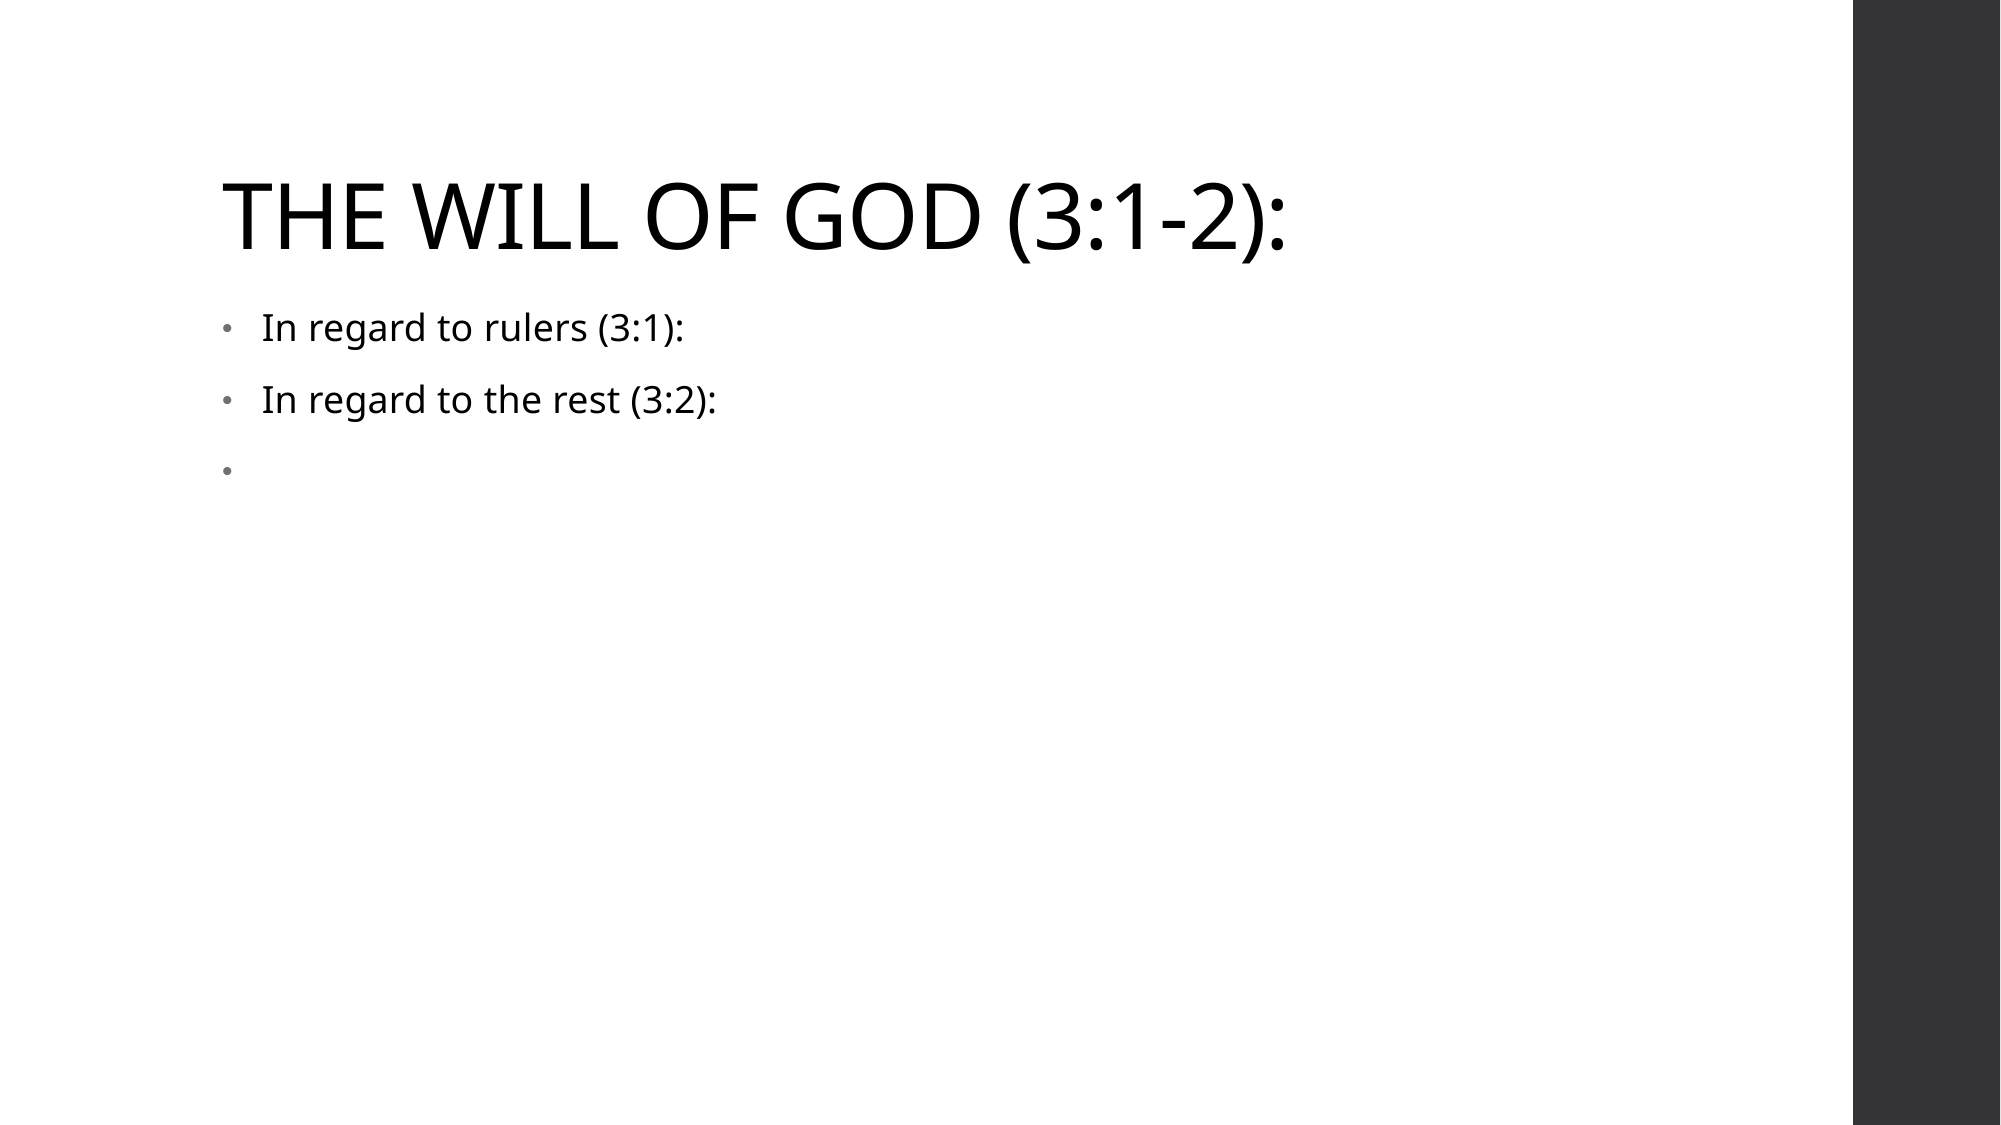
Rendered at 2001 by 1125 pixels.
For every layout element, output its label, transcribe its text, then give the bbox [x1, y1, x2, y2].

title THE WILL OF GOD (3:1-2): [206, 60, 1797, 278]
list In regard to rulers (3:1): In regard to the rest (3:2): [206, 299, 1617, 1014]
